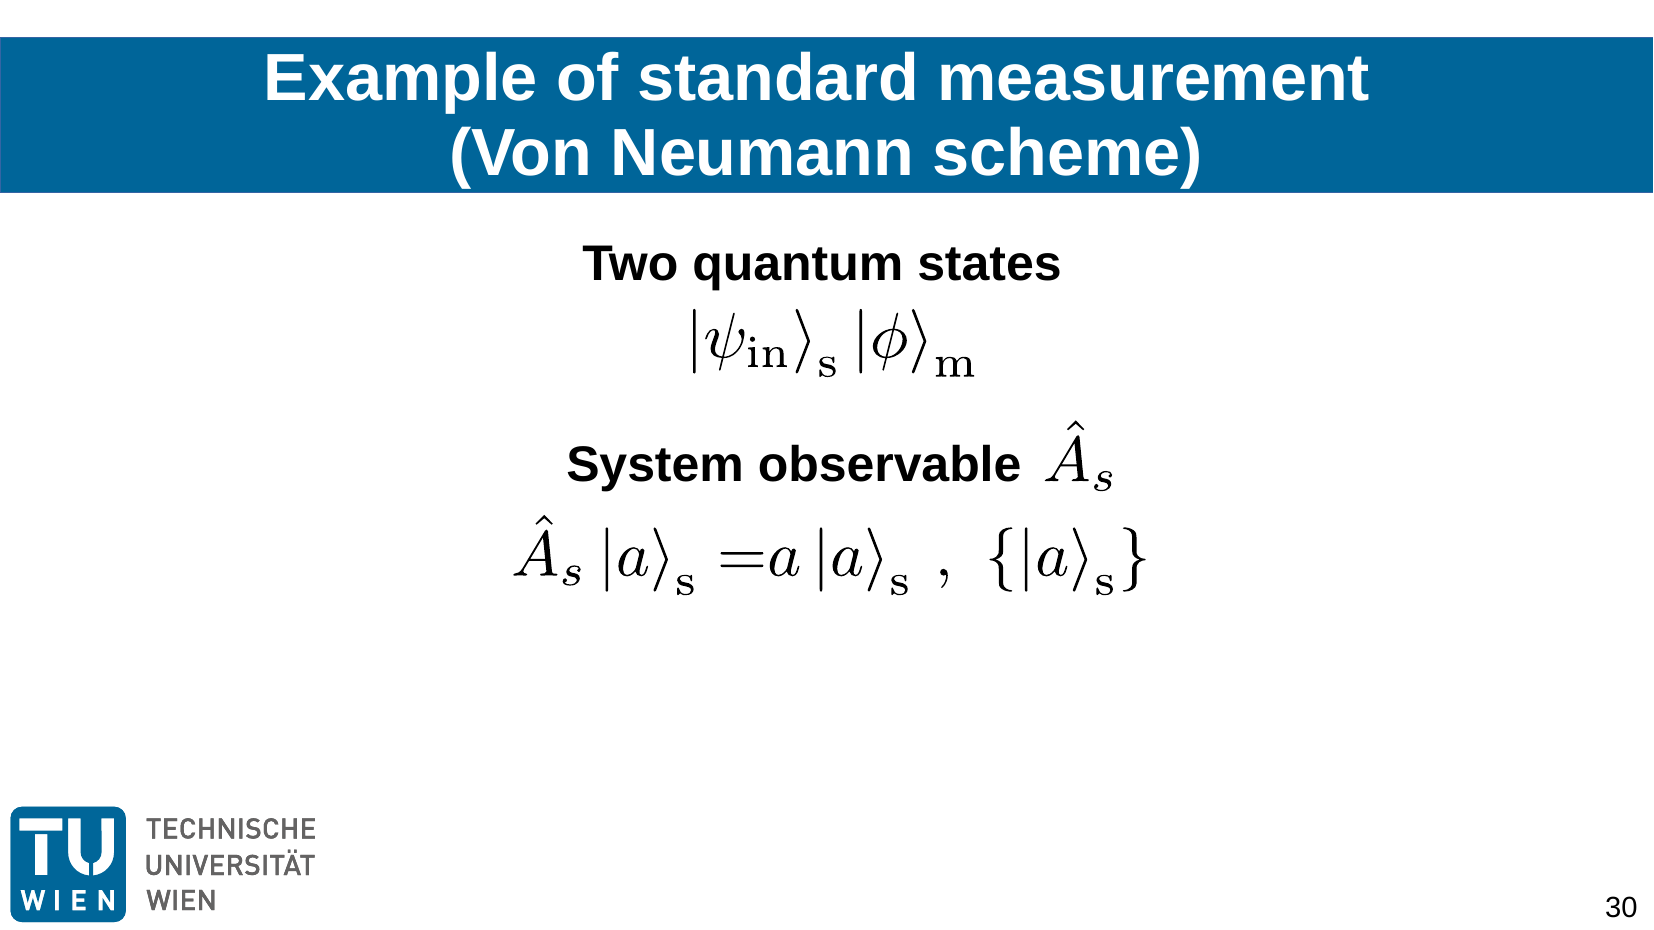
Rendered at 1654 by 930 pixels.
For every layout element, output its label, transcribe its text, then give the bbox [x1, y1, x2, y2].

list System observable [566, 436, 1029, 510]
list Two quantum states [582, 235, 1071, 310]
picture [497, 415, 1158, 615]
title Example of standard measurement (Von Neumann scheme) [0, 37, 1653, 193]
picture [671, 295, 987, 399]
